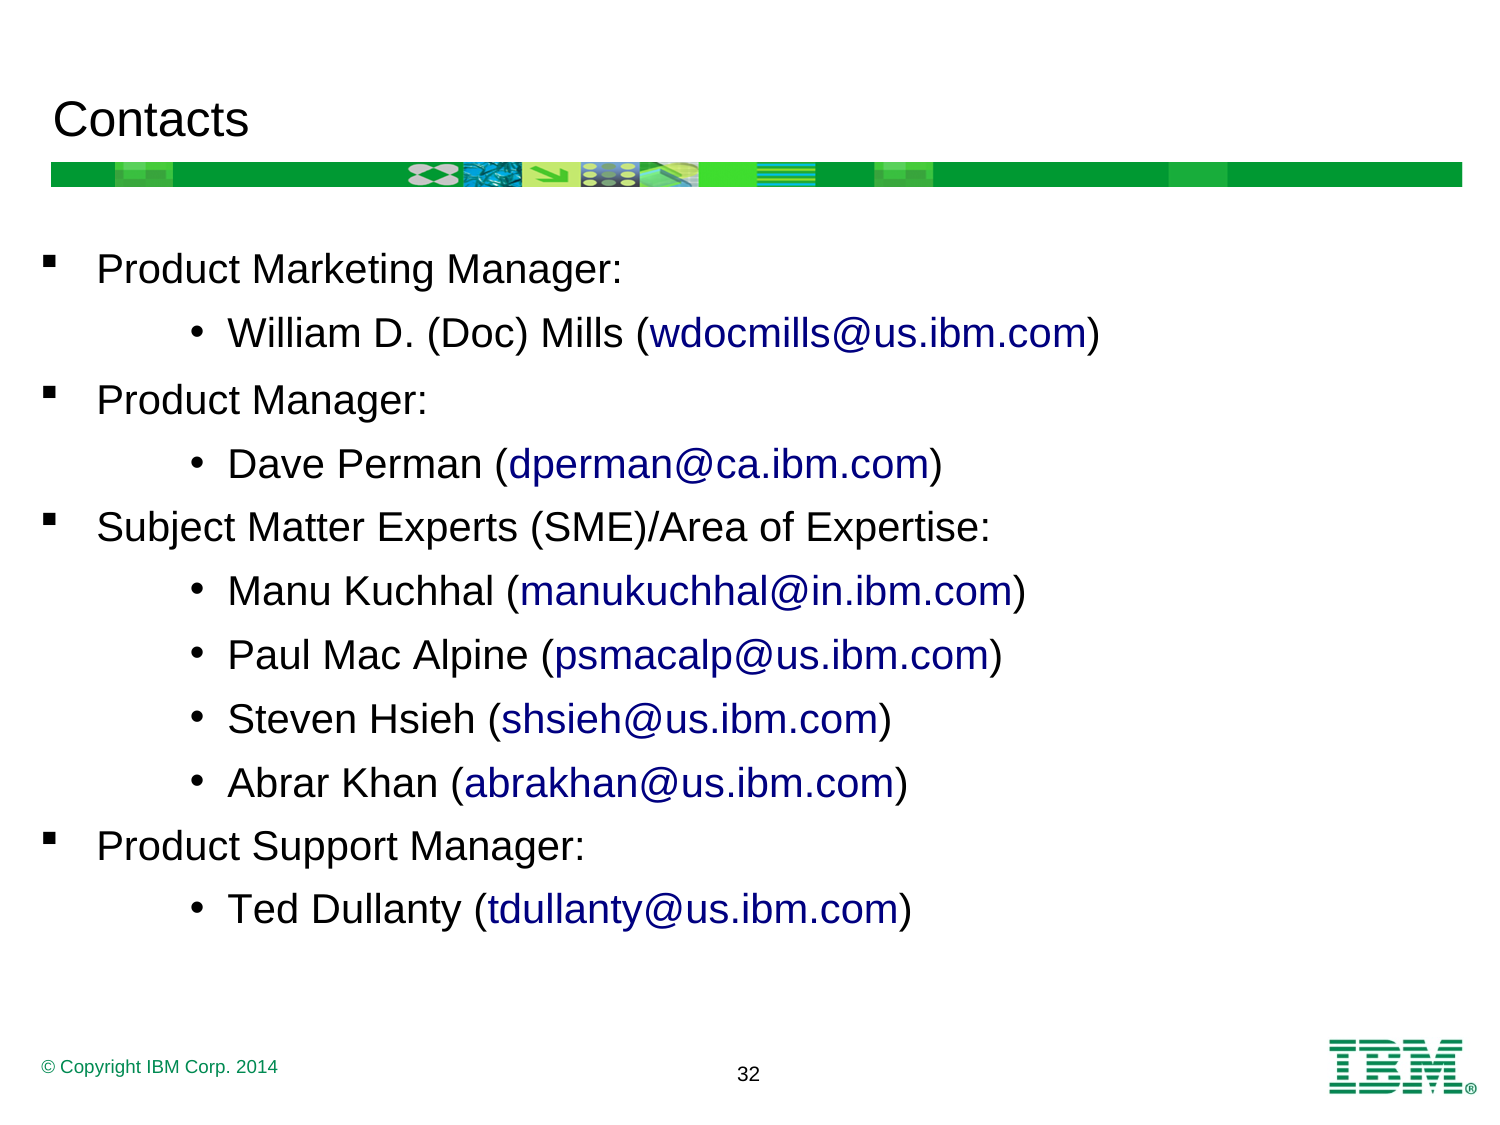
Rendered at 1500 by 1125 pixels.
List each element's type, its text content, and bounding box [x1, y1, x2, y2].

picture [50, 161, 1463, 189]
picture [1327, 1037, 1479, 1096]
title Contacts [37, 45, 1388, 188]
list Product Marketing Manager: William D. (Doc) Mills (wdocmills@us.ibm.com) Product Manager: Dave Perman (dperman@ca.ibm.com) Subject Matter Experts (SME)/Area of Expertise: Manu Kuchhal (manukuchhal@in.ibm.com) Paul Mac Alpine (psmacalp@us.ibm.com) Steven Hsieh (shsieh@us.ibm.com) Abrar Khan (abrakhan@us.ibm.com) Product Support Manager: Ted Dullanty (tdullanty@us.ibm.com) [24, 231, 1463, 1038]
